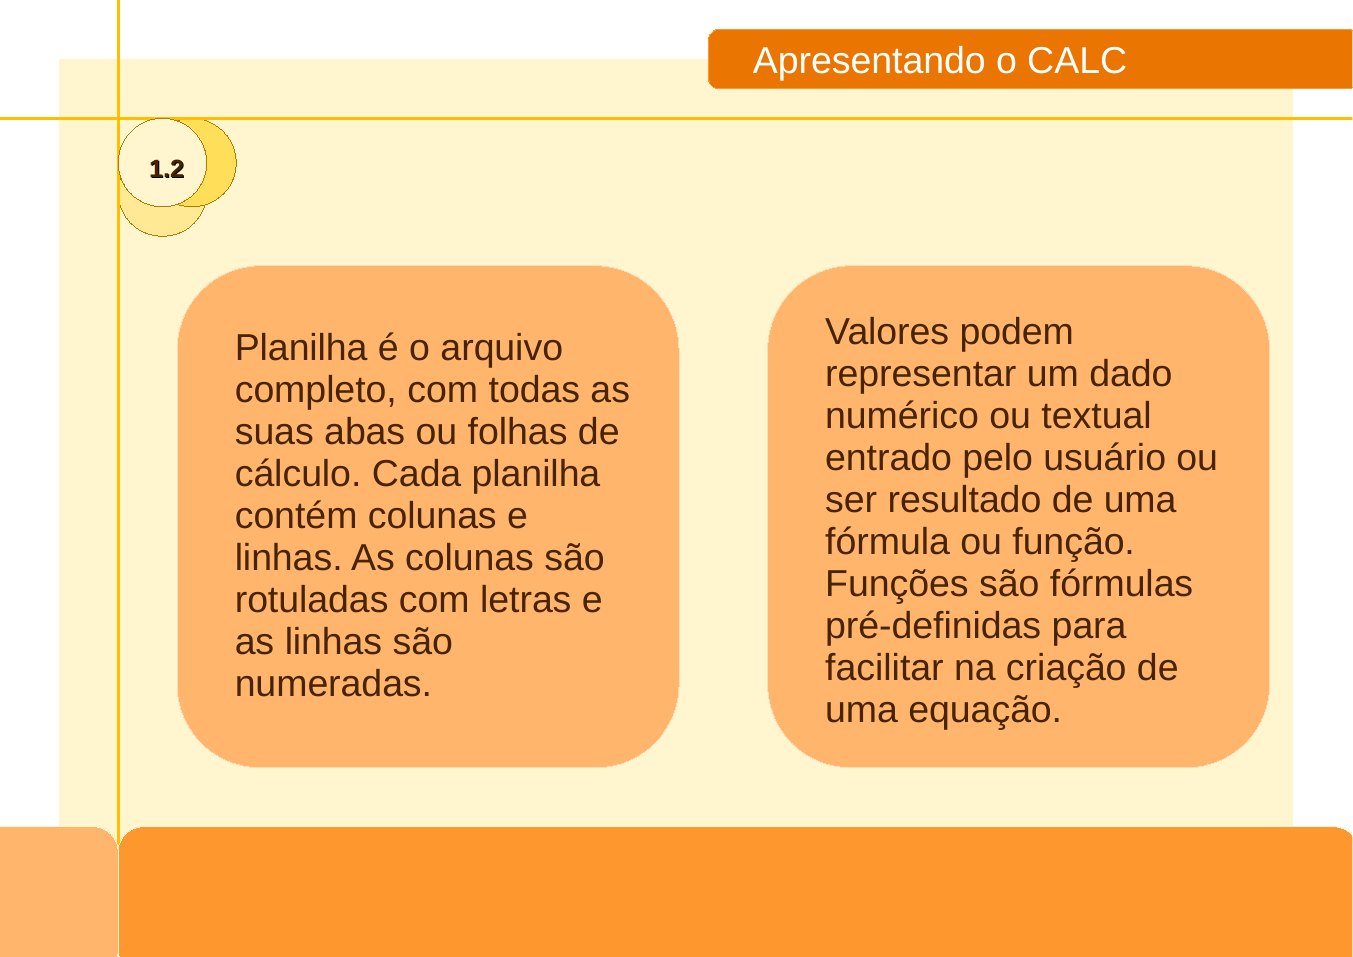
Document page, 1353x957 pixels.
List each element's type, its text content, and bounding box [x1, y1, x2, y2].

text_box [177, 265, 680, 768]
text_box Apresentando o CALC [738, 31, 1143, 89]
text_box [118, 118, 237, 237]
text_box Planilha é o arquivo completo, com todas as suas abas ou folhas de cálculo. Cada planilha contém colunas e linhas. As colunas são rotuladas com letras e as linhas são numeradas. [219, 319, 650, 712]
text_box 1.2 [126, 147, 207, 193]
text_box Valores podem representar um dado numérico ou textual entrado pelo usuário ou ser resultado de uma fórmula ou função. Funções são fórmulas pré-definidas para facilitar na criação de uma equação. [810, 303, 1241, 739]
text_box [767, 265, 1270, 768]
text_box [708, 29, 1353, 89]
text_box [0, 826, 1353, 957]
